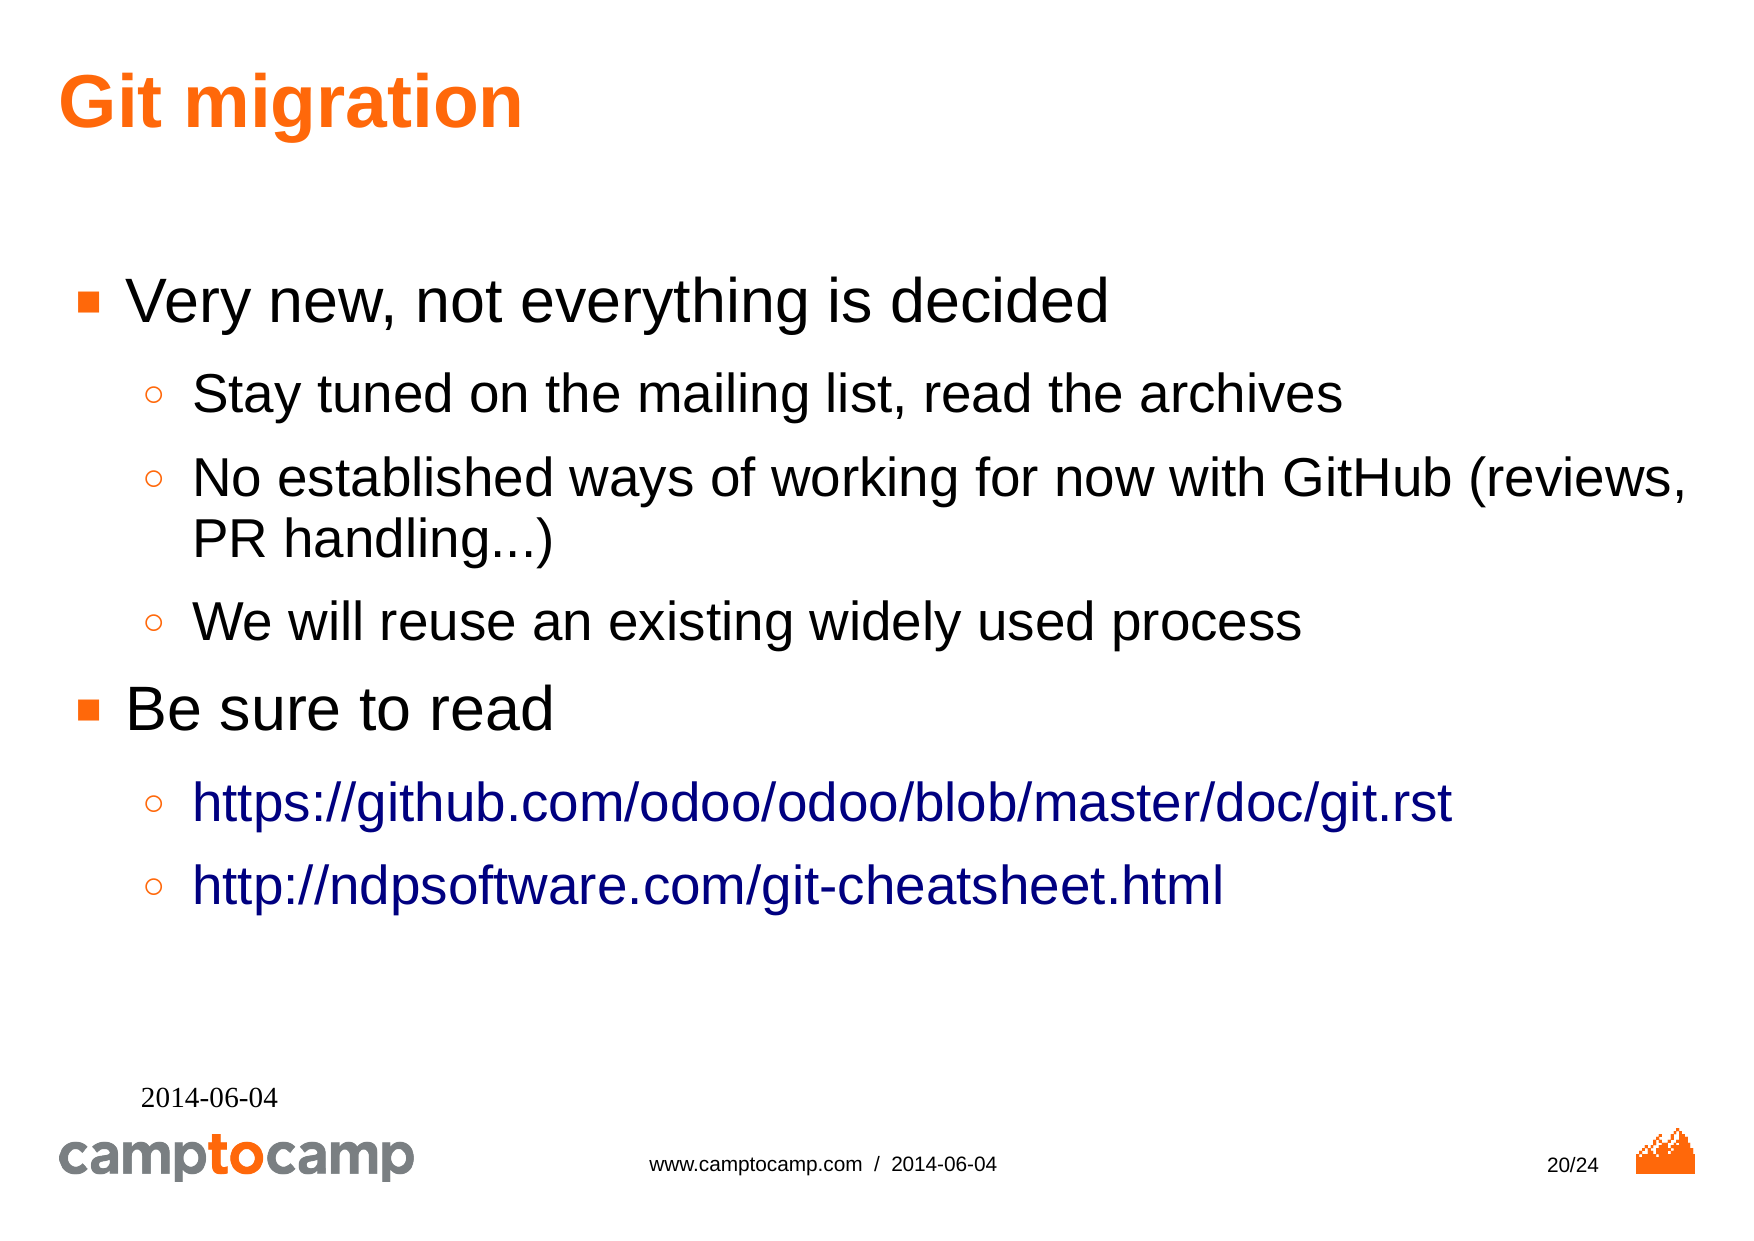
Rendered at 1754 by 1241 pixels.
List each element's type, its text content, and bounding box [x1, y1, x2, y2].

picture [59, 1134, 414, 1182]
title Git migration [59, 59, 1695, 247]
picture [1636, 1128, 1695, 1174]
list Very new, not everything is decided Stay tuned on the mailing list, read the archives No established ways of working for now with GitHub (reviews, PR handling...) We will reuse an existing widely used process Be sure to read https://github.com/odoo/odoo/blob/master/doc/git.rst http://ndpsoftware.com/git-cheatsheet.html [59, 265, 1696, 917]
